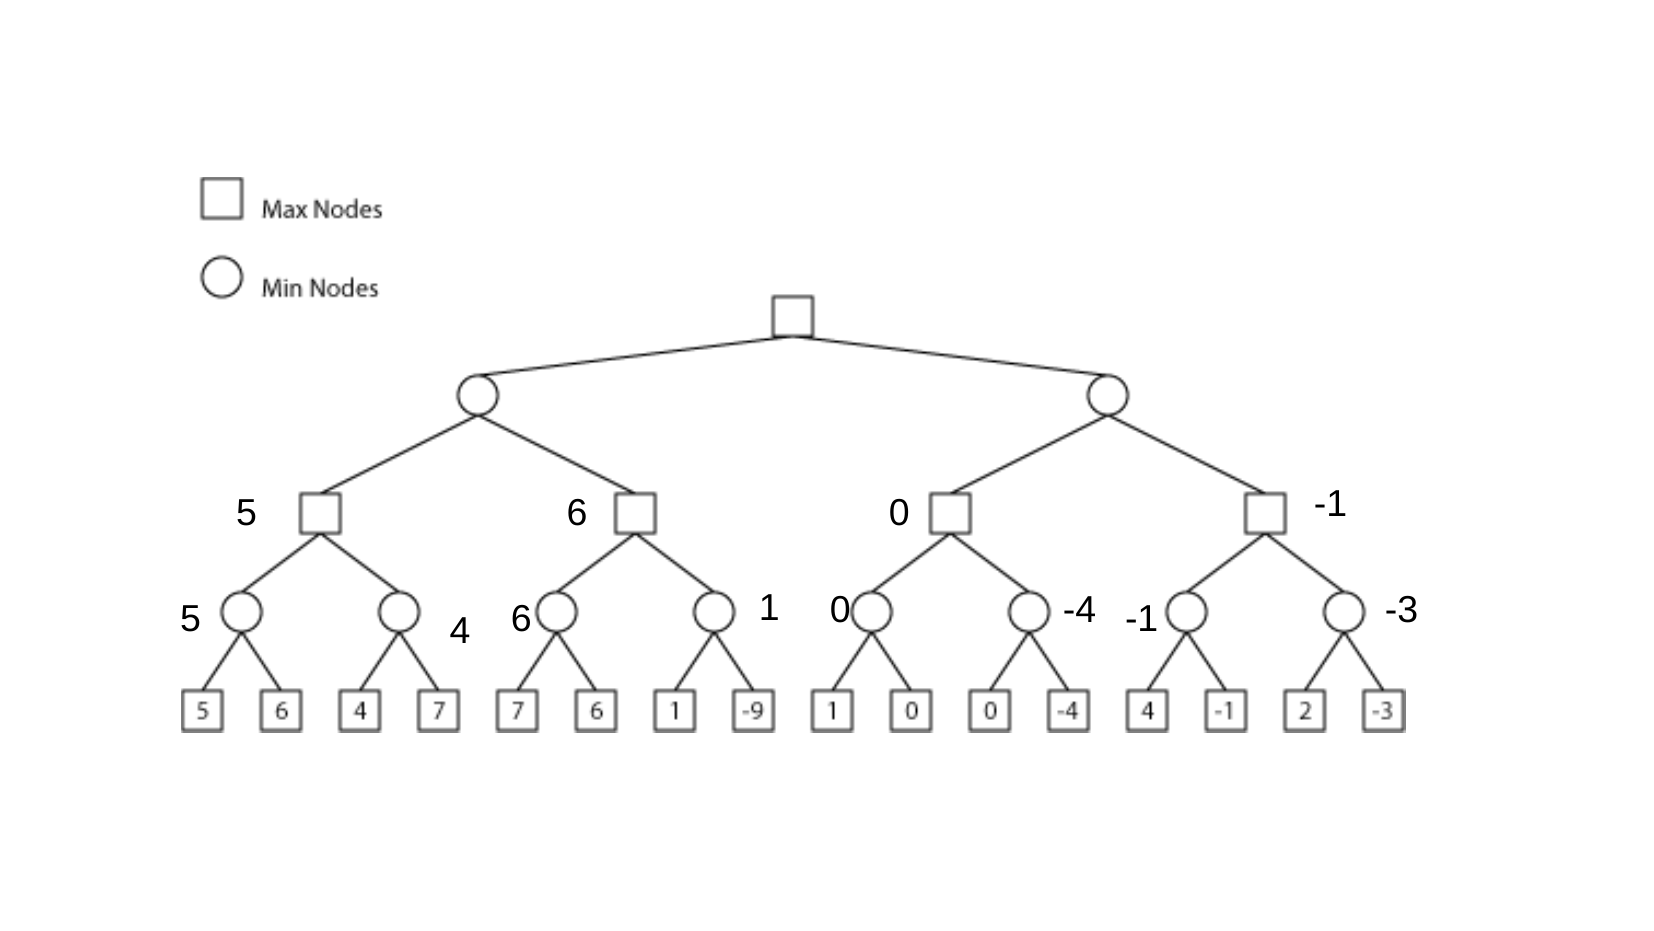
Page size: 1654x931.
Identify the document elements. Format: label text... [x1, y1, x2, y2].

text_box 6 [551, 484, 603, 542]
text_box 0 [874, 484, 925, 542]
text_box 0 [814, 580, 866, 638]
text_box -1 [1299, 474, 1363, 532]
text_box -3 [1370, 580, 1441, 680]
picture [181, 177, 1406, 733]
text_box 4 [434, 602, 486, 660]
text_box -4 [1048, 580, 1111, 638]
text_box 5 [165, 590, 216, 648]
text_box -1 [1110, 589, 1174, 647]
text_box 6 [496, 590, 547, 648]
text_box 1 [744, 578, 795, 636]
text_box 5 [221, 484, 272, 542]
